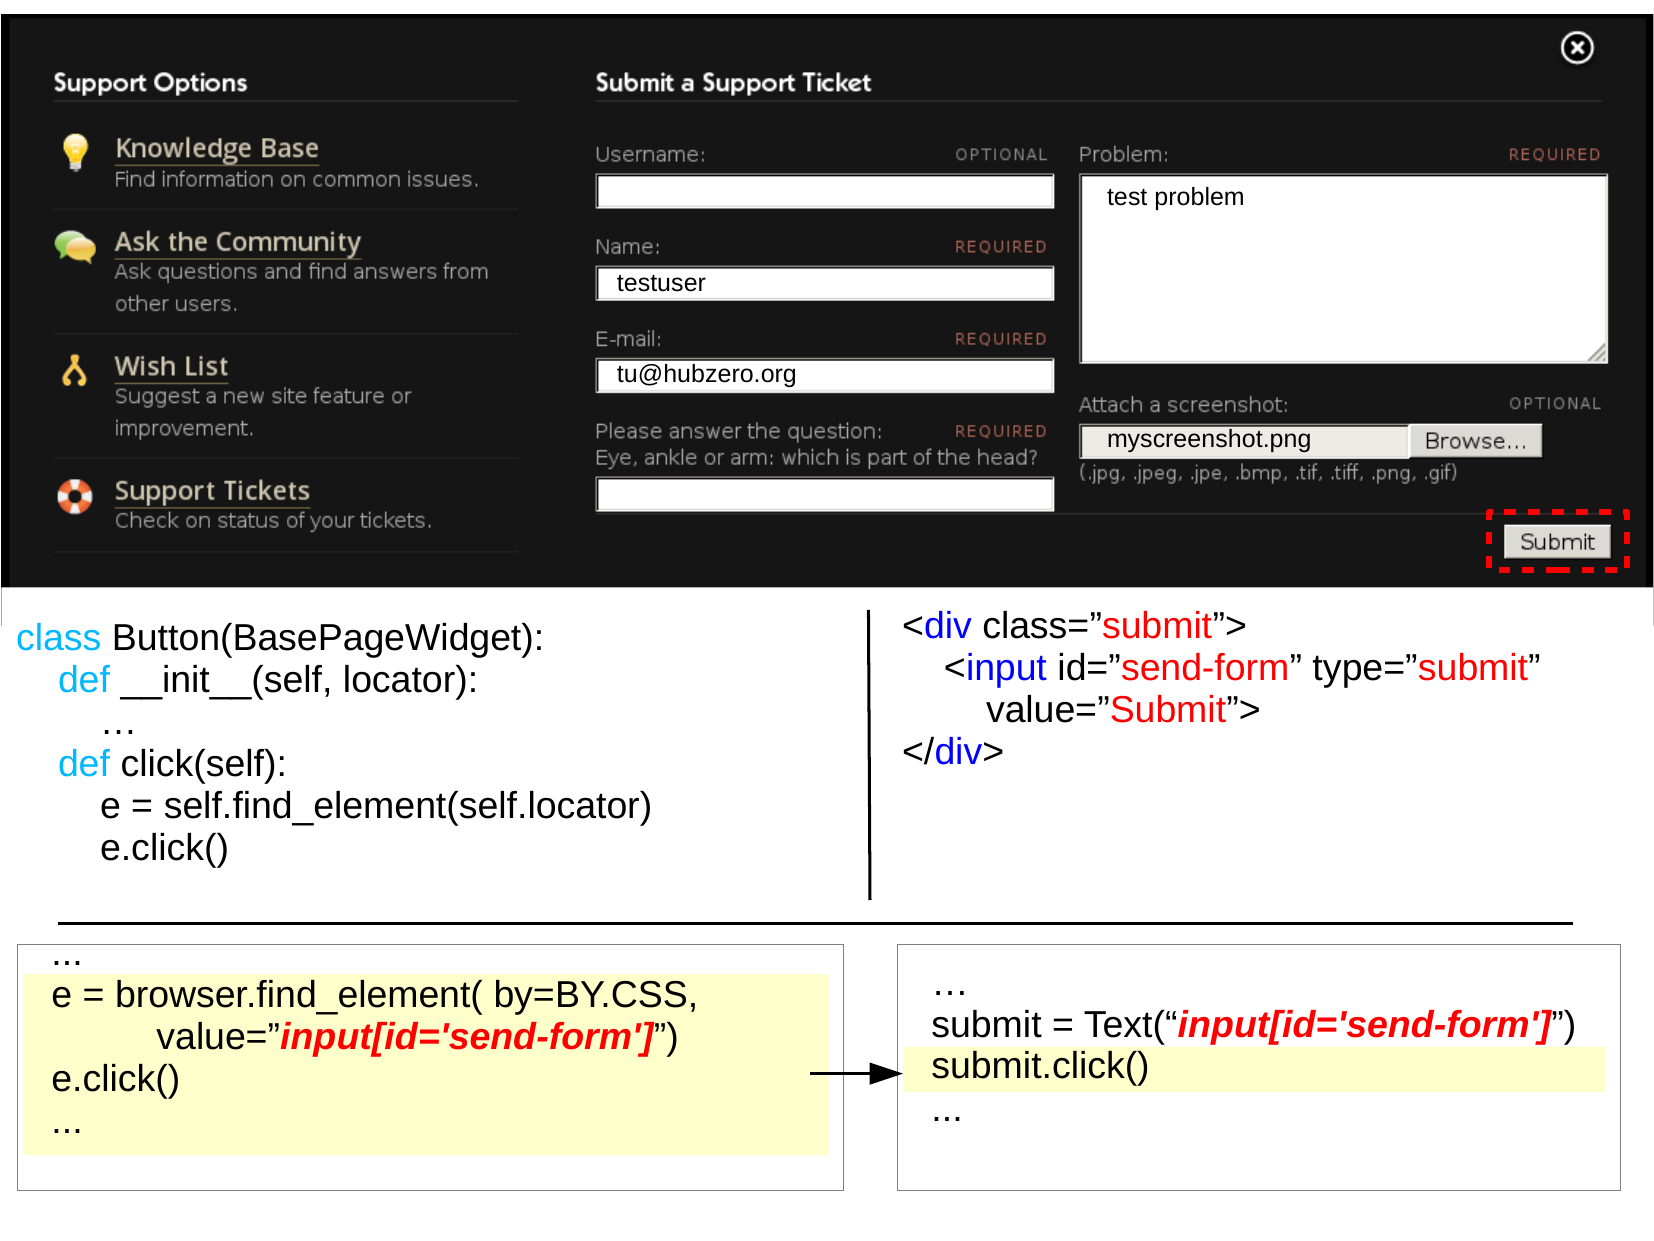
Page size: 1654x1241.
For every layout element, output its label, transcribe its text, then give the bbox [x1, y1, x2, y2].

text_box … submit = Text(“input[id='send-form']”) submit.click() ... [916, 953, 1606, 1179]
text_box testuser [602, 260, 722, 304]
text_box myscreenshot.png [1092, 417, 1327, 460]
text_box ... e = browser.find_element( by=BY.CSS, value=”input[id='send-form']”) e.click() ... [36, 924, 844, 1191]
picture [1, 14, 1654, 587]
text_box [1, 587, 1654, 1212]
text_box <div class=”submit”> <input id=”send-form” type=”submit” value=”Submit”> </div> [887, 597, 1555, 781]
text_box tu@hubzero.org [602, 352, 812, 395]
text_box class Button(BasePageWidget): def __init__(self, locator): … def click(self): e = self.find_element(self.locator) e.click() [1, 609, 668, 876]
text_box test problem [1092, 175, 1261, 218]
